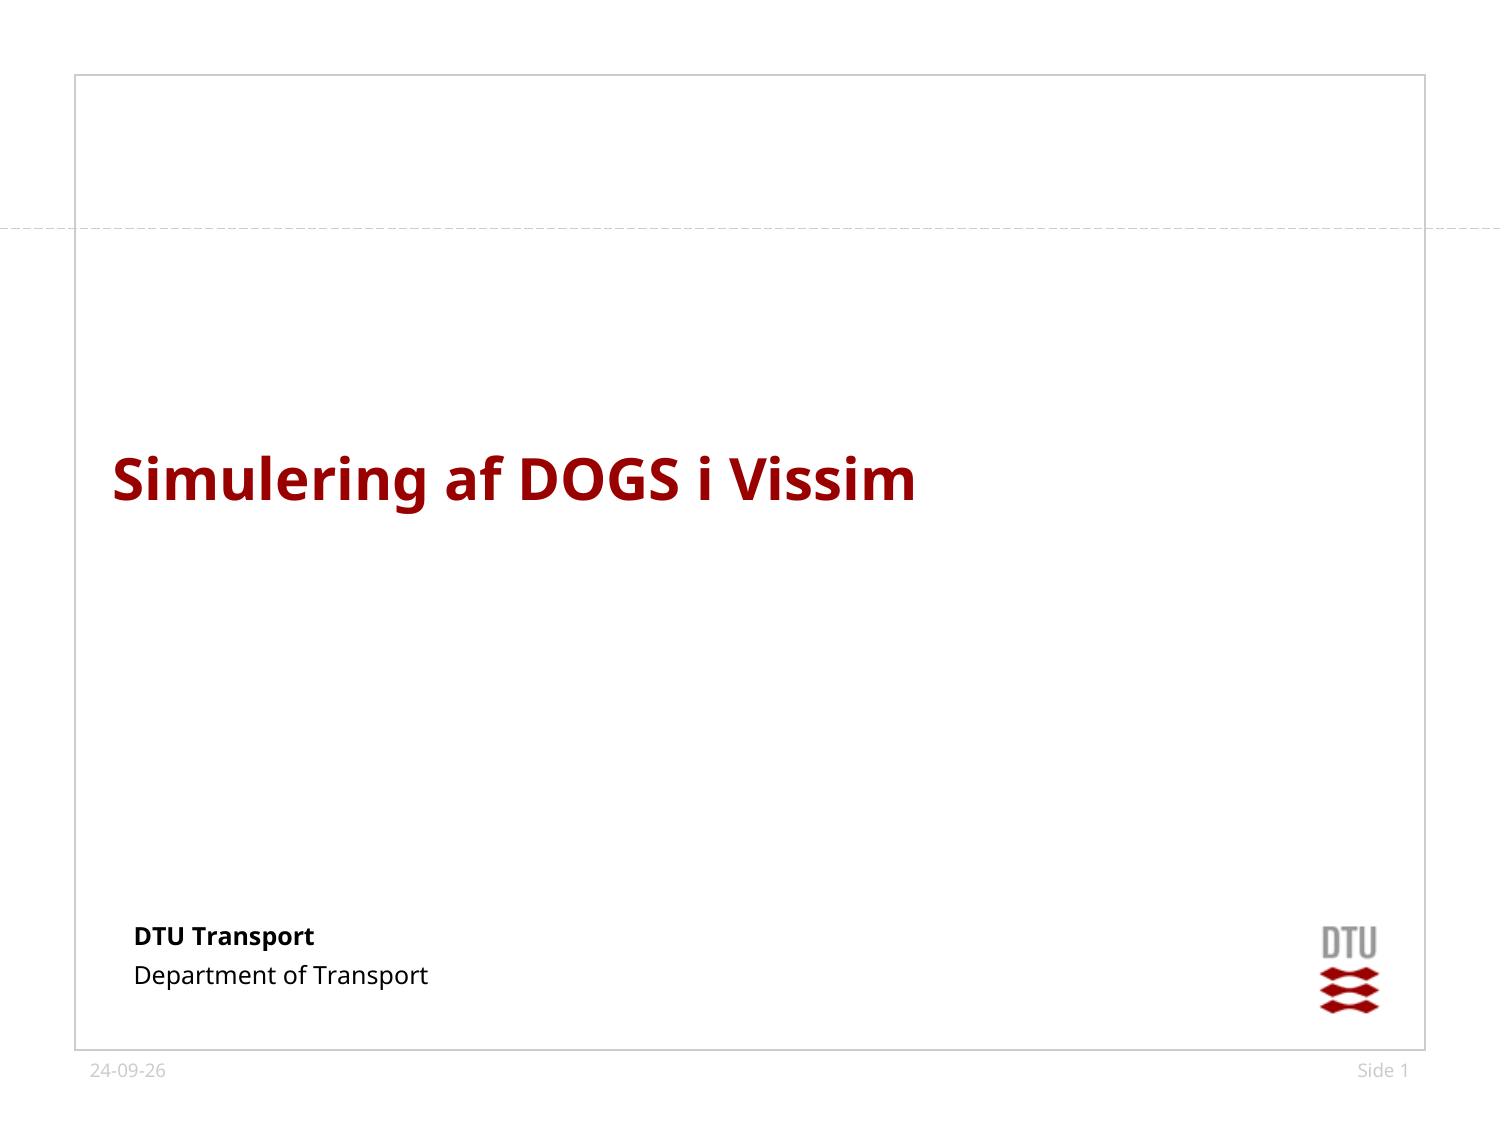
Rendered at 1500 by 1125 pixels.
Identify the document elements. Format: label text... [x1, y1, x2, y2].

title Simulering af DOGS i Vissim [112, 356, 1388, 599]
picture [1297, 892, 1418, 1034]
